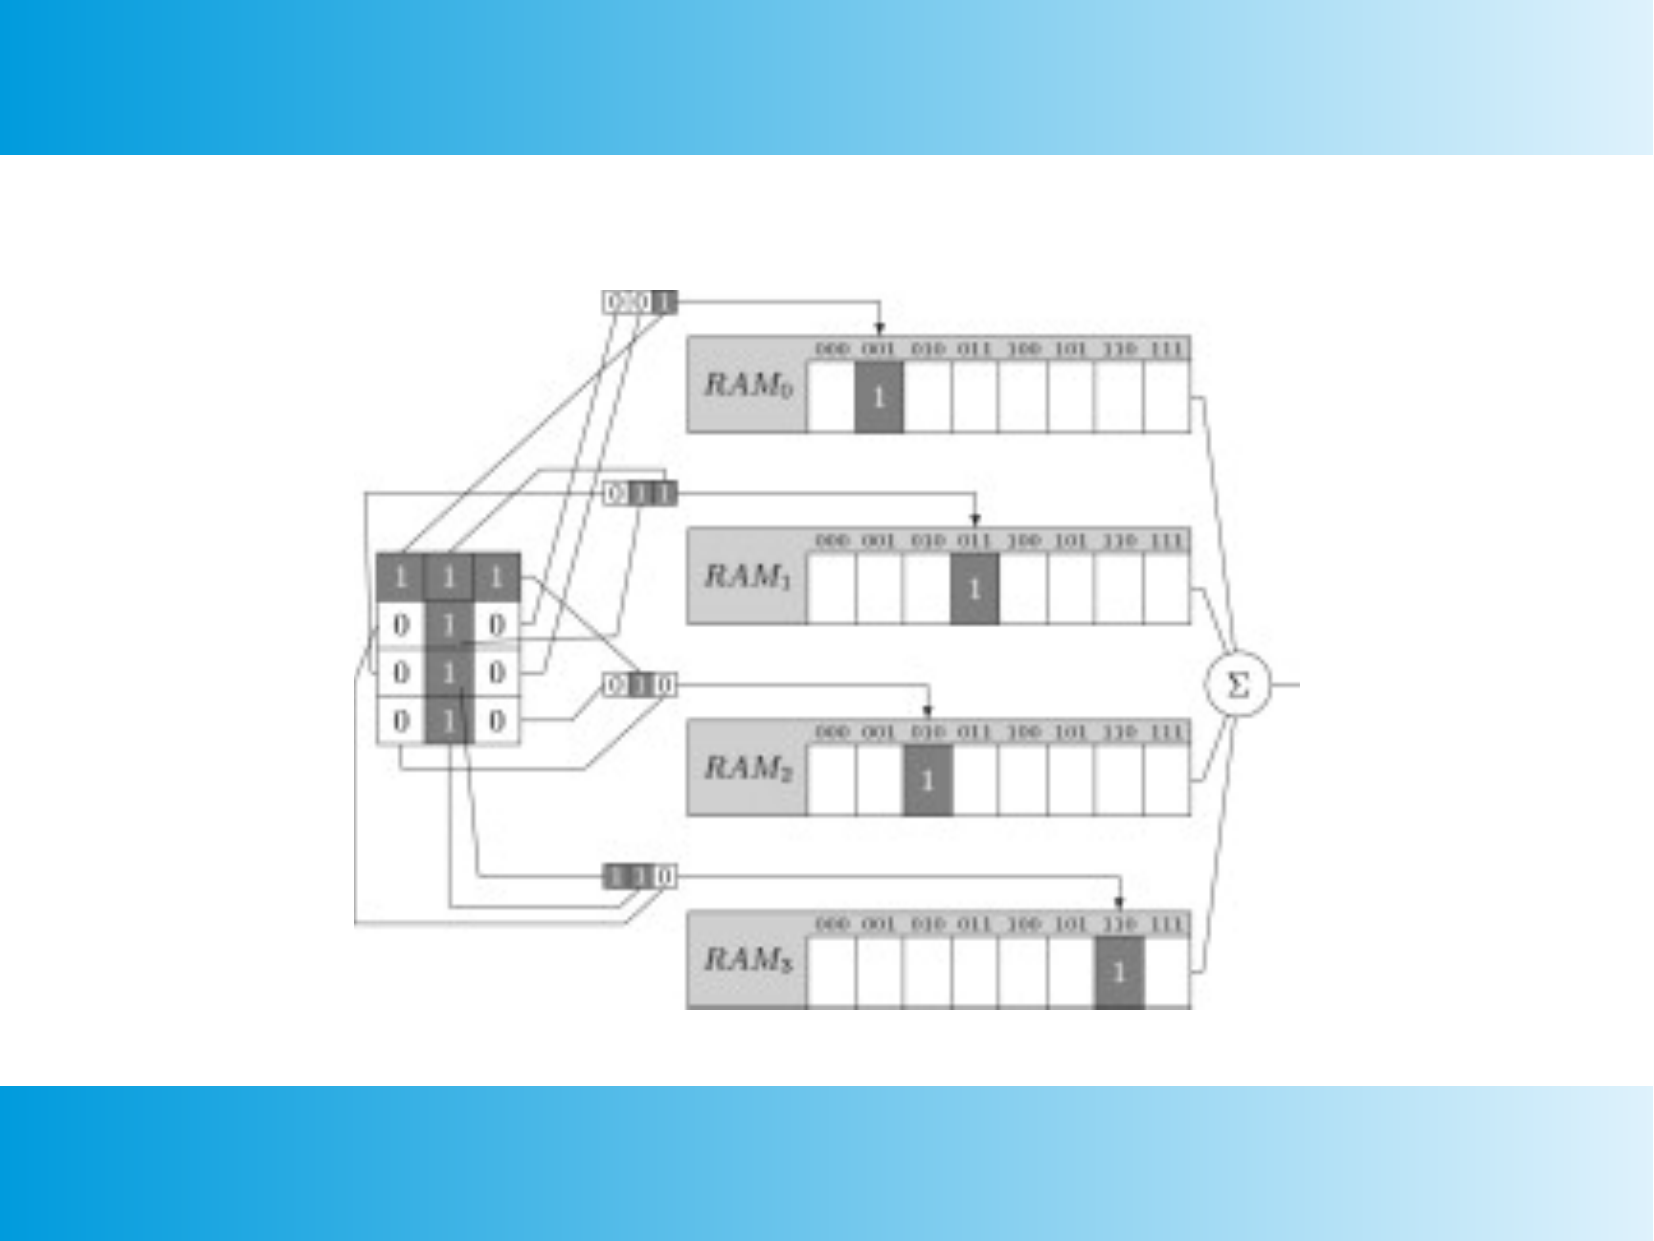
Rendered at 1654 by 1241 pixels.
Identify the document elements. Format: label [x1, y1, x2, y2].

picture [354, 290, 1300, 1010]
